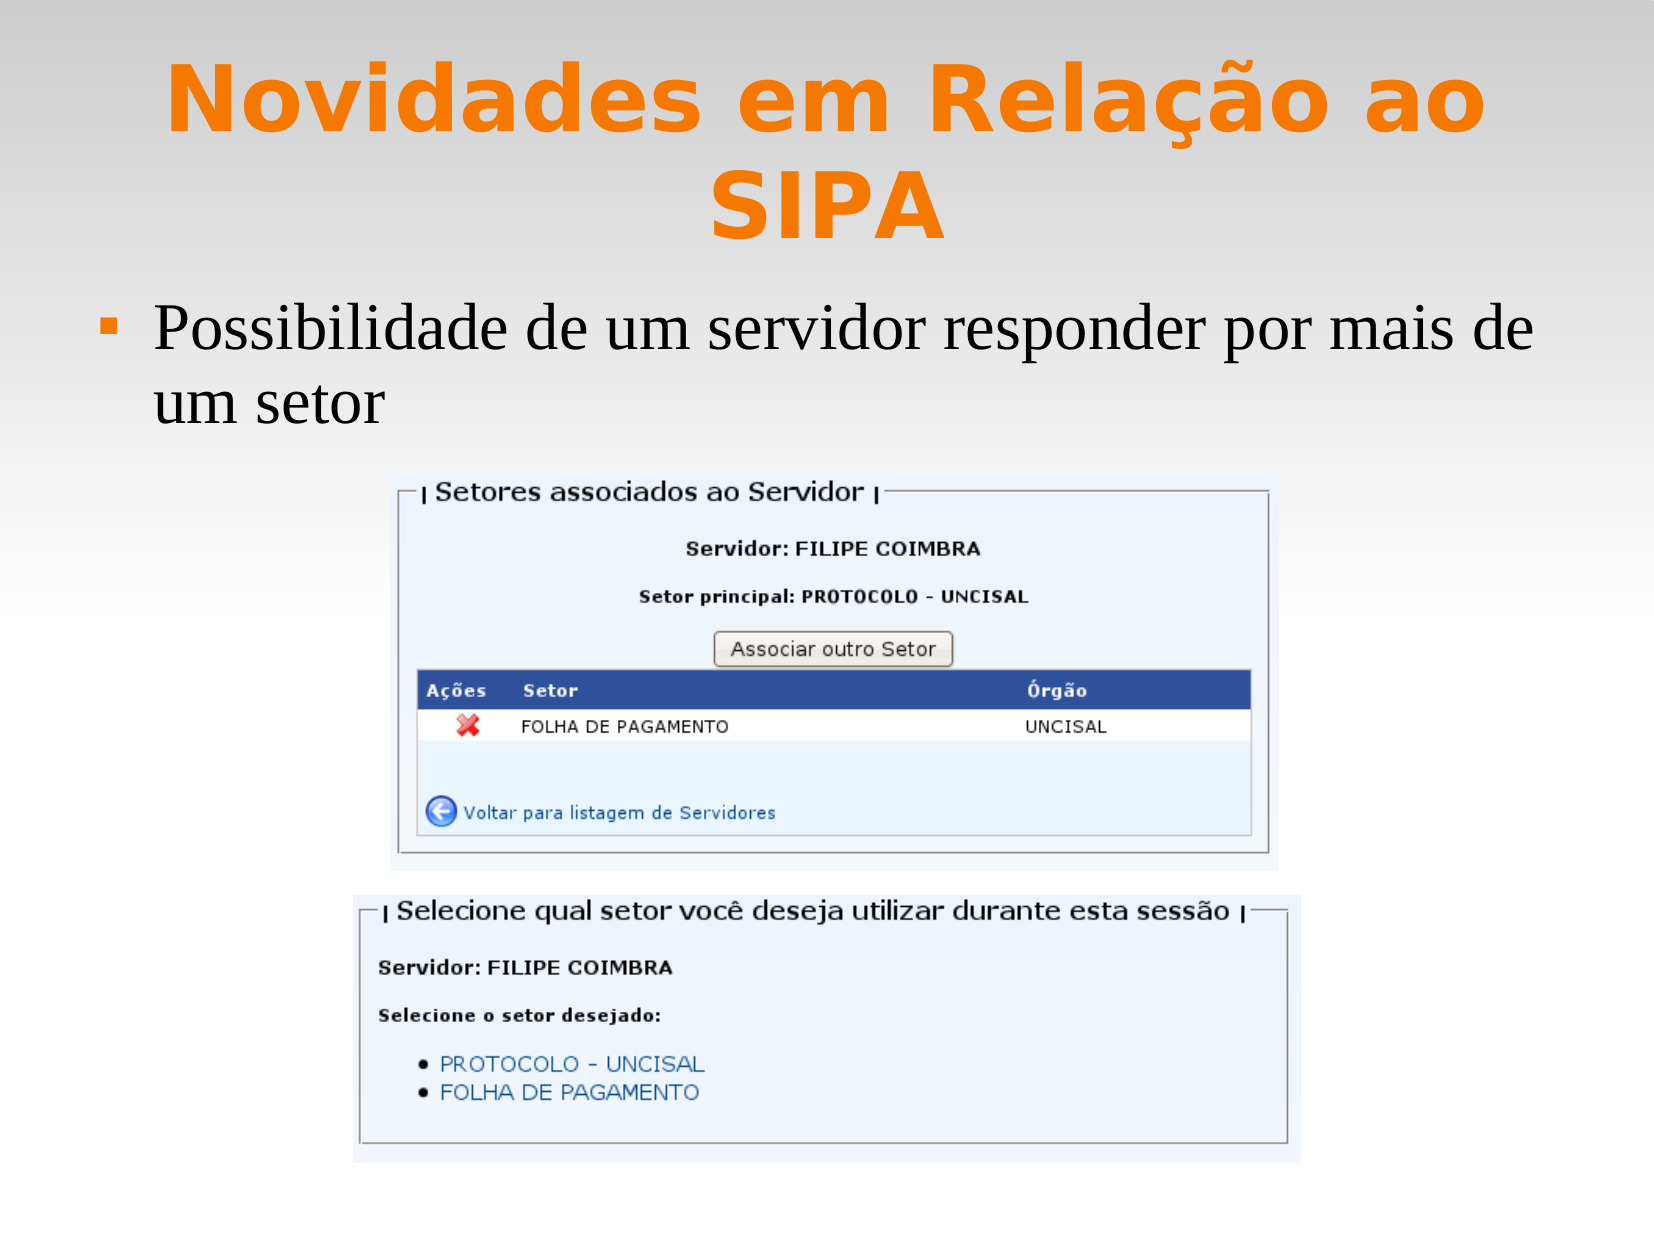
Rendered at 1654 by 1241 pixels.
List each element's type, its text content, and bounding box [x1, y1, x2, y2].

list Possibilidade de um servidor responder por mais de um setor [82, 290, 1571, 1109]
title Novidades em Relação ao SIPA [82, 45, 1571, 261]
picture [390, 473, 1279, 871]
picture [353, 895, 1301, 1163]
